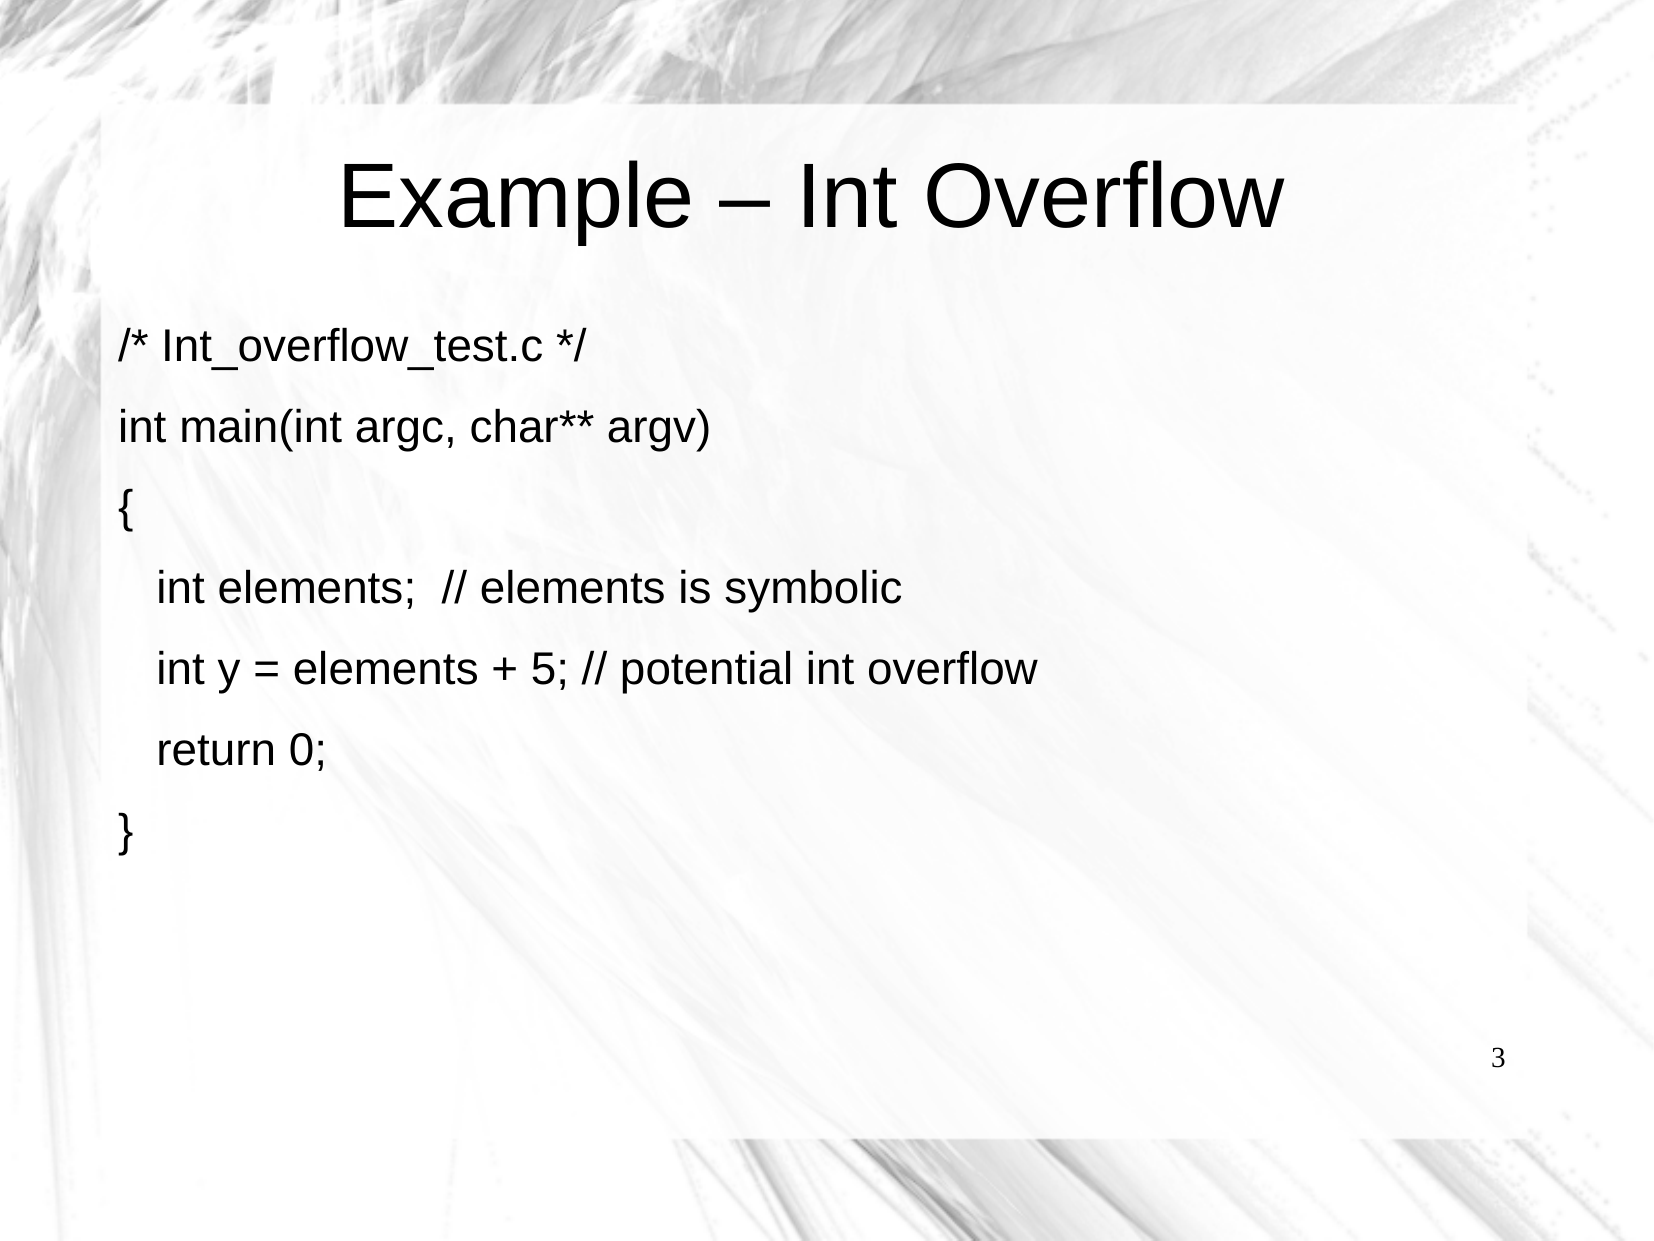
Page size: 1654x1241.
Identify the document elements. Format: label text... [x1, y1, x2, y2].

list /* Int_overflow_test.c */ int main(int argc, char** argv) { int elements; // elements is symbolic int y = elements + 5; // potential int overflow return 0; } [118, 319, 1571, 1039]
title Example – Int Overflow [118, 112, 1506, 281]
picture [0, 0, 1654, 1241]
